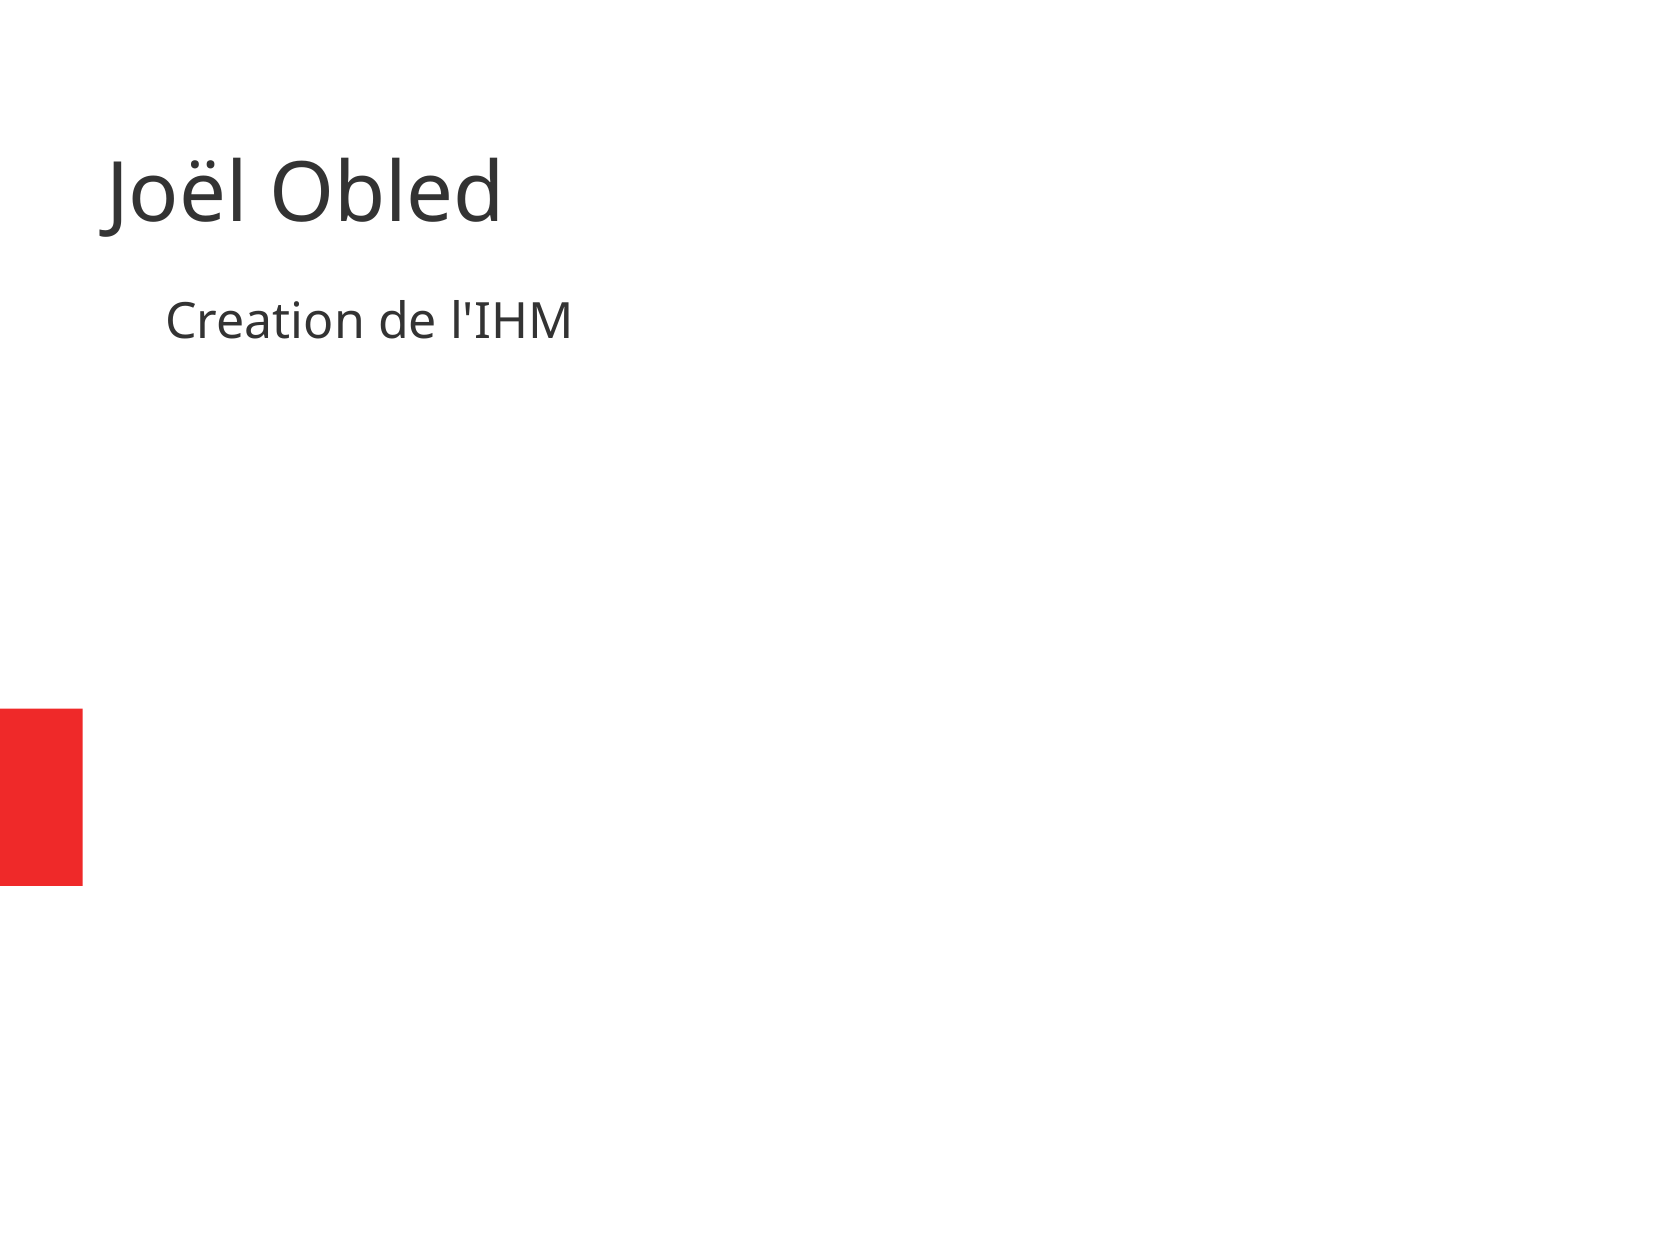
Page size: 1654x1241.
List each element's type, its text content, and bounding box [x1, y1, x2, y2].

list Creation de l'IHM [94, 284, 1501, 1004]
title Joël Obled [106, 70, 1512, 308]
